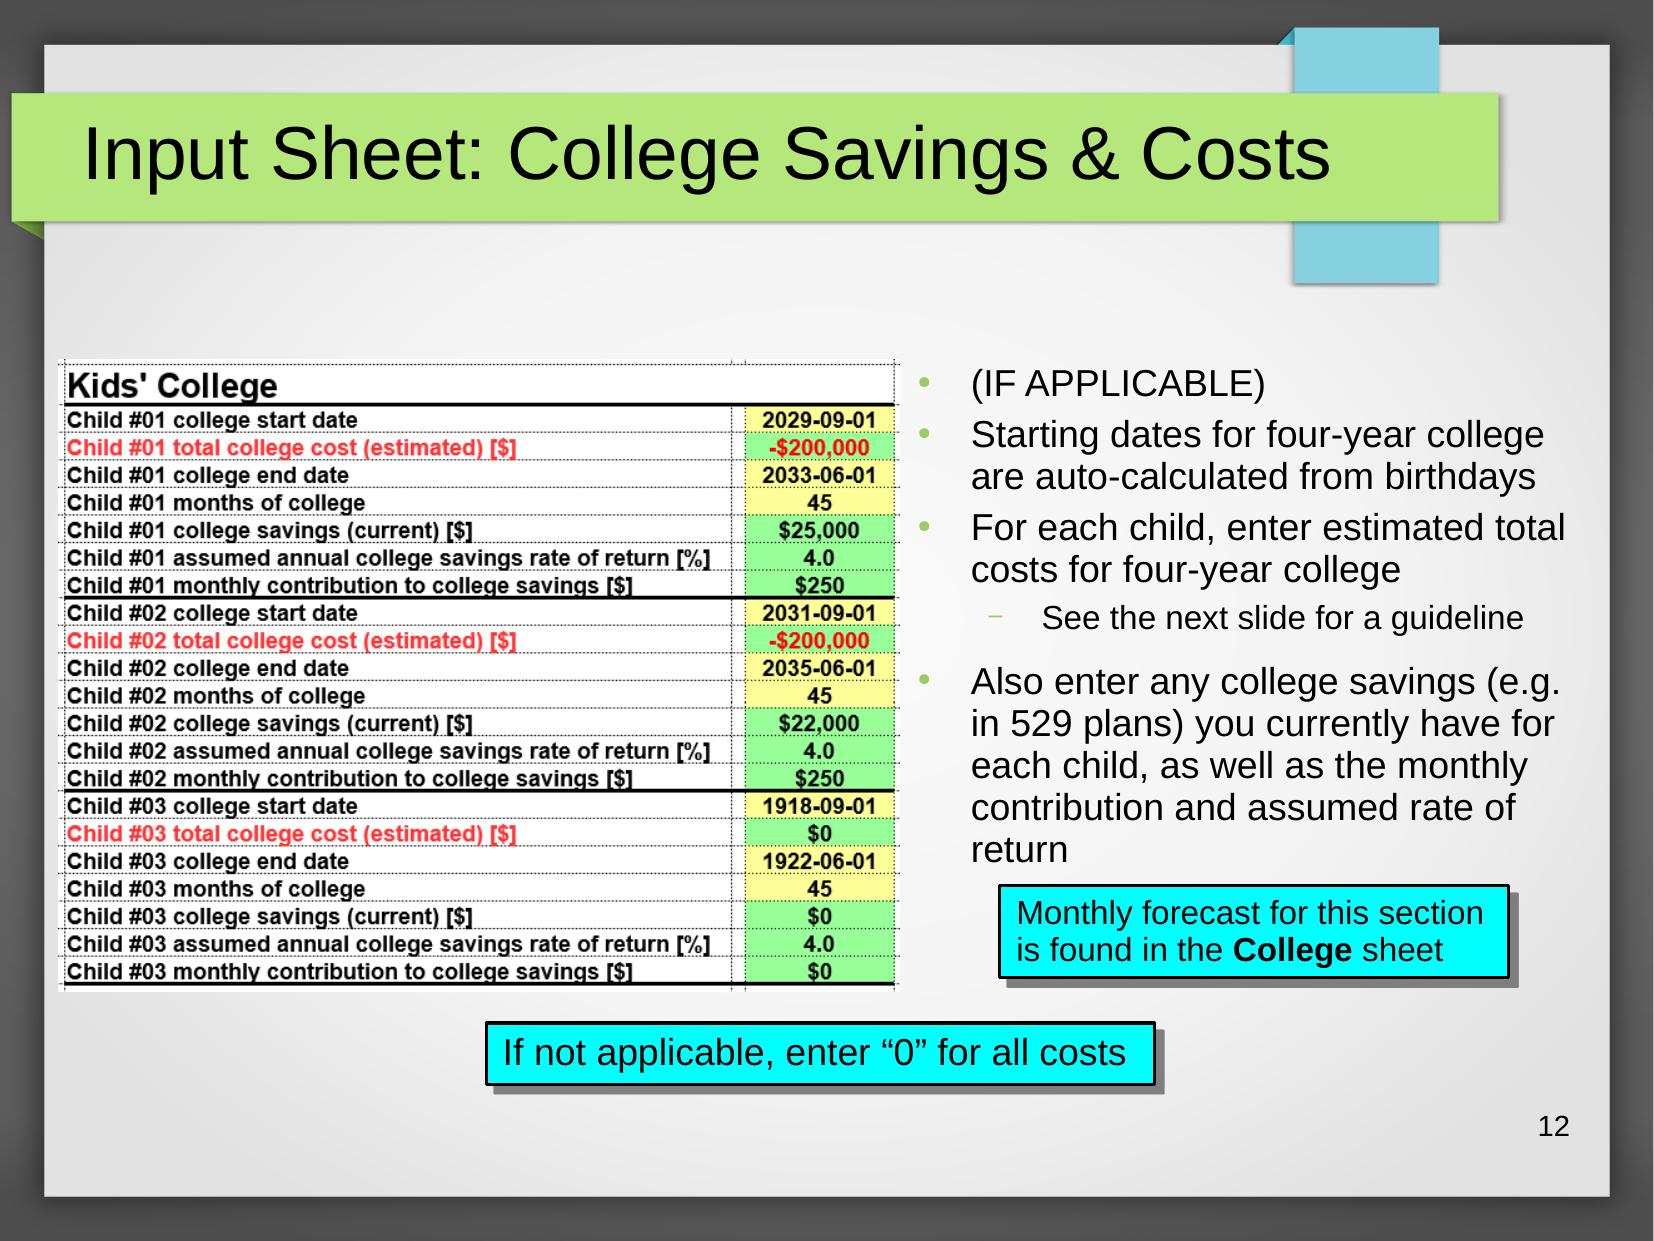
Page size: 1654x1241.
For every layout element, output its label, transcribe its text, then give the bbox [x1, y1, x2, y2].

picture [0, 0, 1654, 1241]
list (IF APPLICABLE) Starting dates for four-year college are auto-calculated from birthdays For each child, enter estimated total costs for four-year college See the next slide for a guideline Also enter any college savings (e.g. in 529 plans) you currently have for each child, as well as the monthly contribution and assumed rate of return [900, 362, 1591, 916]
text_box Monthly forecast for this section is found in the College sheet [999, 885, 1509, 978]
title Input Sheet: College Savings & Costs [82, 94, 1456, 213]
text_box If not applicable, enter “0” for all costs [486, 1022, 1155, 1085]
